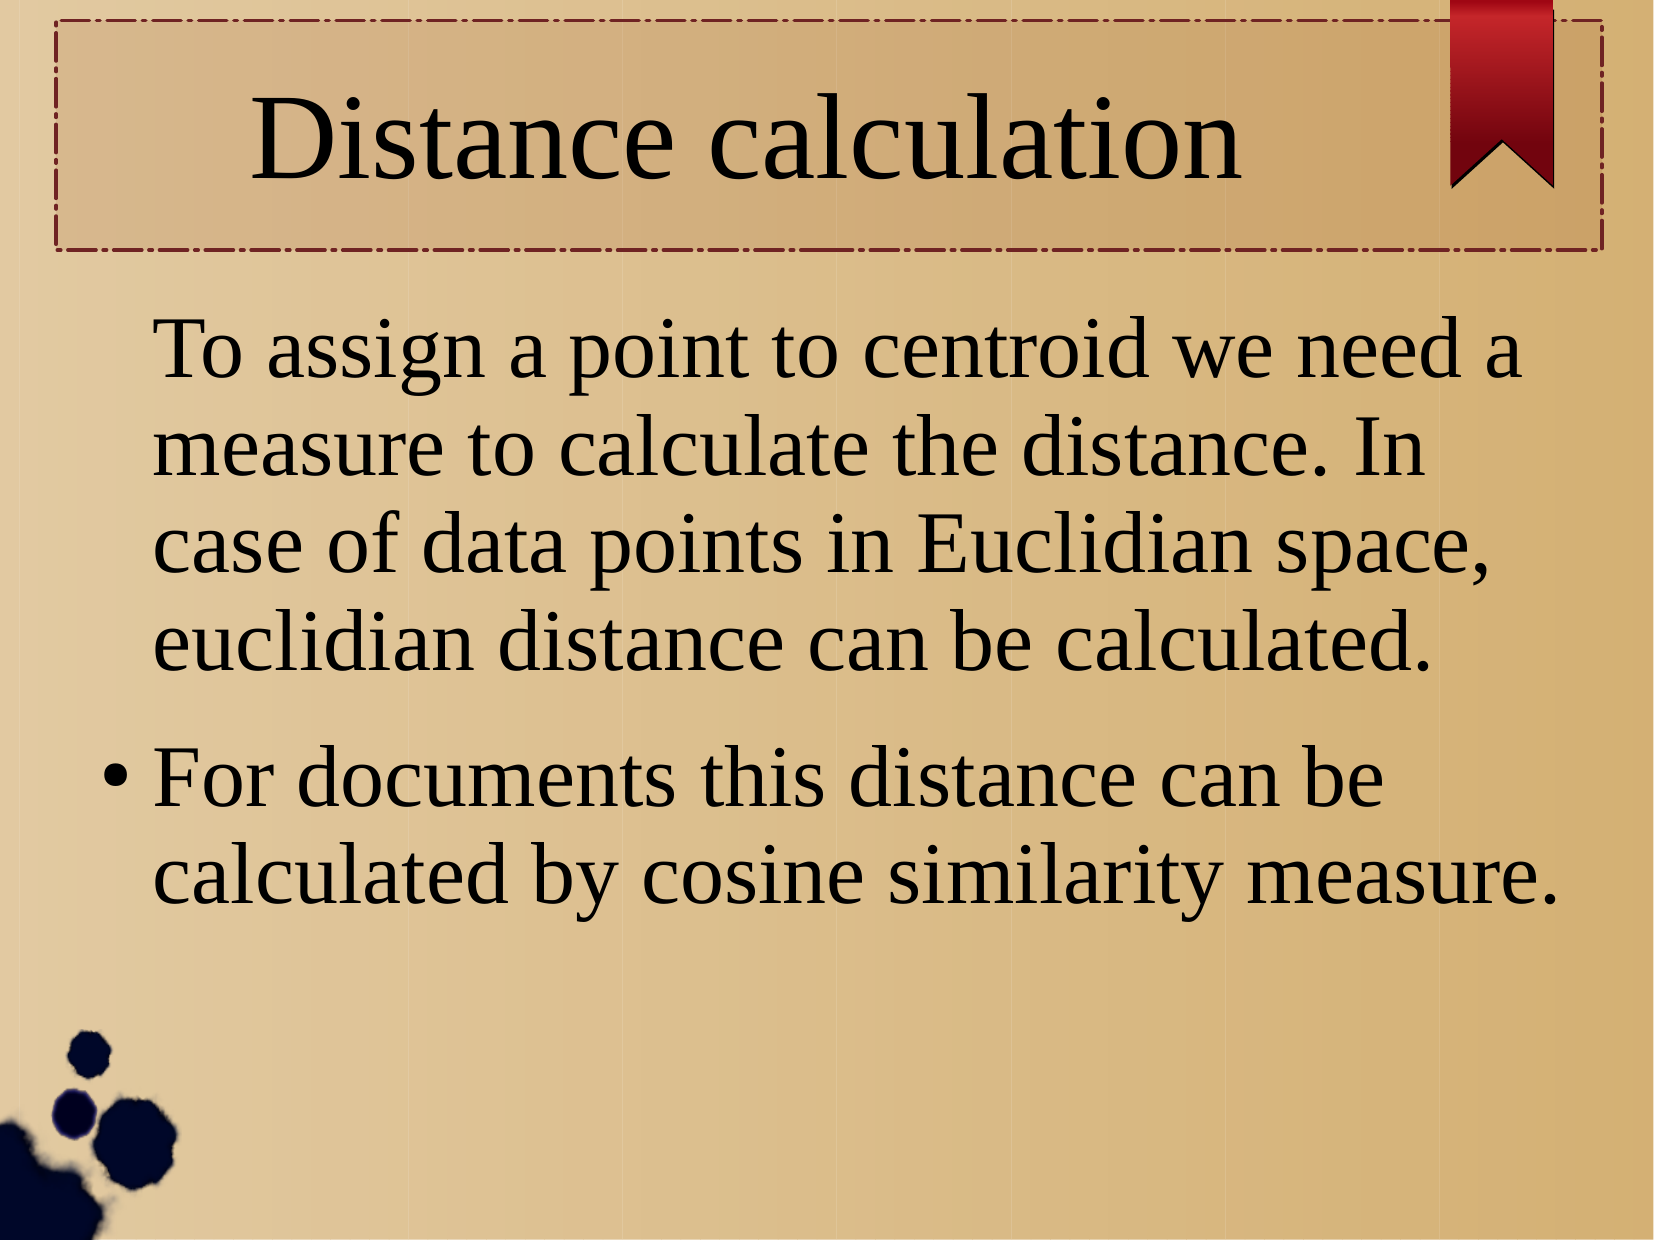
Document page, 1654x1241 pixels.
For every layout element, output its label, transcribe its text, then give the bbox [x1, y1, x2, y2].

list To assign a point to centroid we need a measure to calculate the distance. In case of data points in Euclidian space, euclidian distance can be calculated. For documents this distance can be calculated by cosine similarity measure. [82, 299, 1571, 1019]
title Distance calculation [82, 47, 1412, 229]
